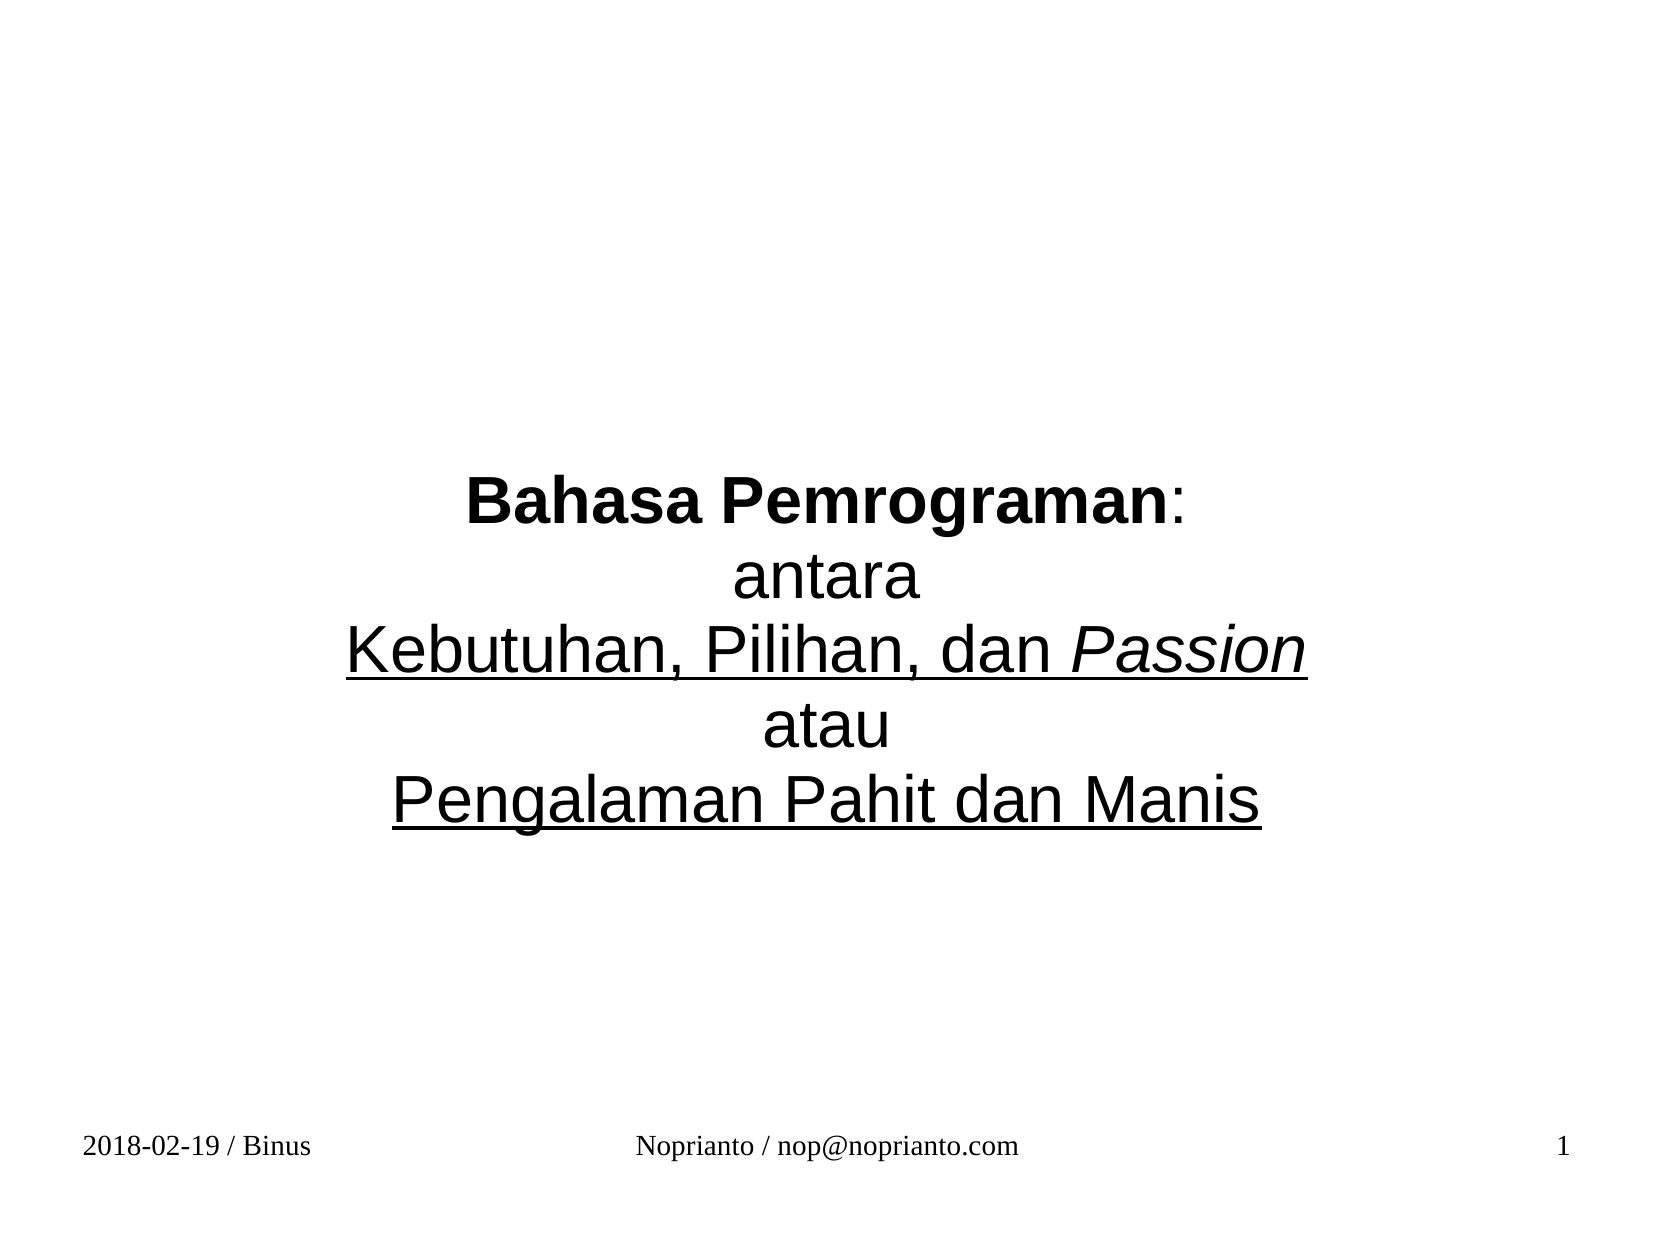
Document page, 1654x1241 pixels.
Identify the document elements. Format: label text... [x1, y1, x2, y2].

subtitle Bahasa Pemrograman: antara Kebutuhan, Pilihan, dan Passion atau Pengalaman Pahit dan Manis [82, 290, 1571, 1010]
